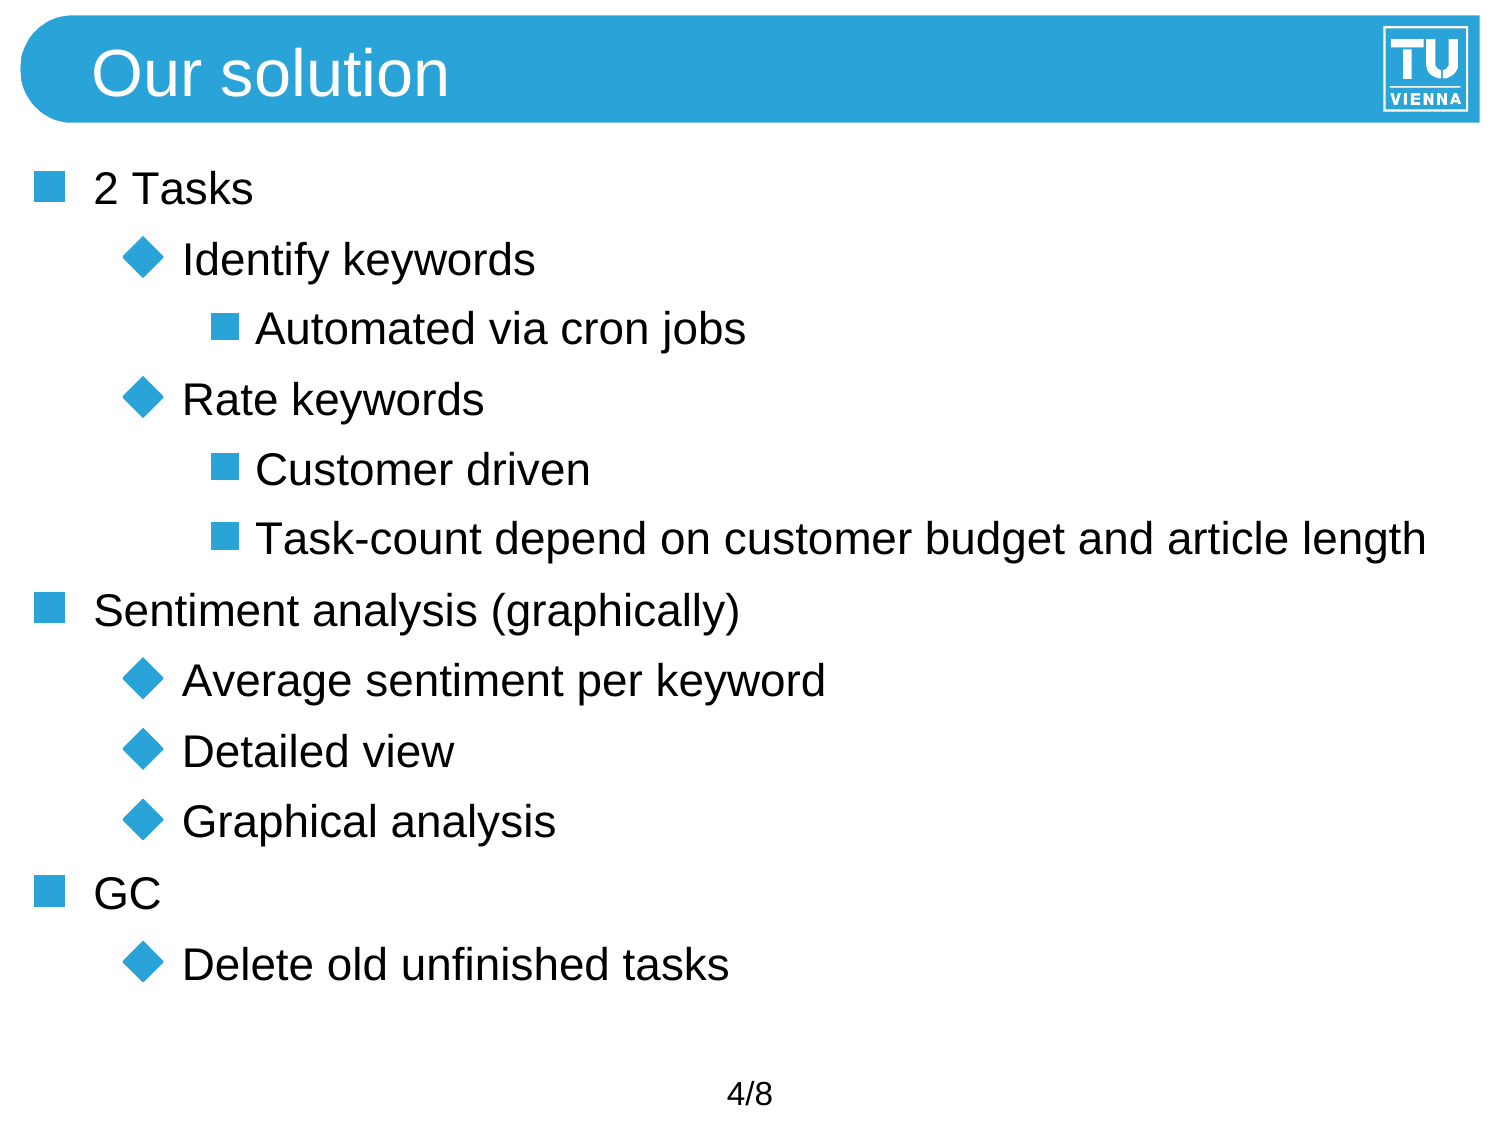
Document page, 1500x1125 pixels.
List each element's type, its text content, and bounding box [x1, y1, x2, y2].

list 2 Tasks Identify keywords Automated via cron jobs Rate keywords Customer driven Task-count depend on customer budget and article length Sentiment analysis (graphically) Average sentiment per keyword Detailed view Graphical analysis GC Delete old unfinished tasks [19, 151, 1481, 1050]
title Our solution [76, 7, 1350, 132]
